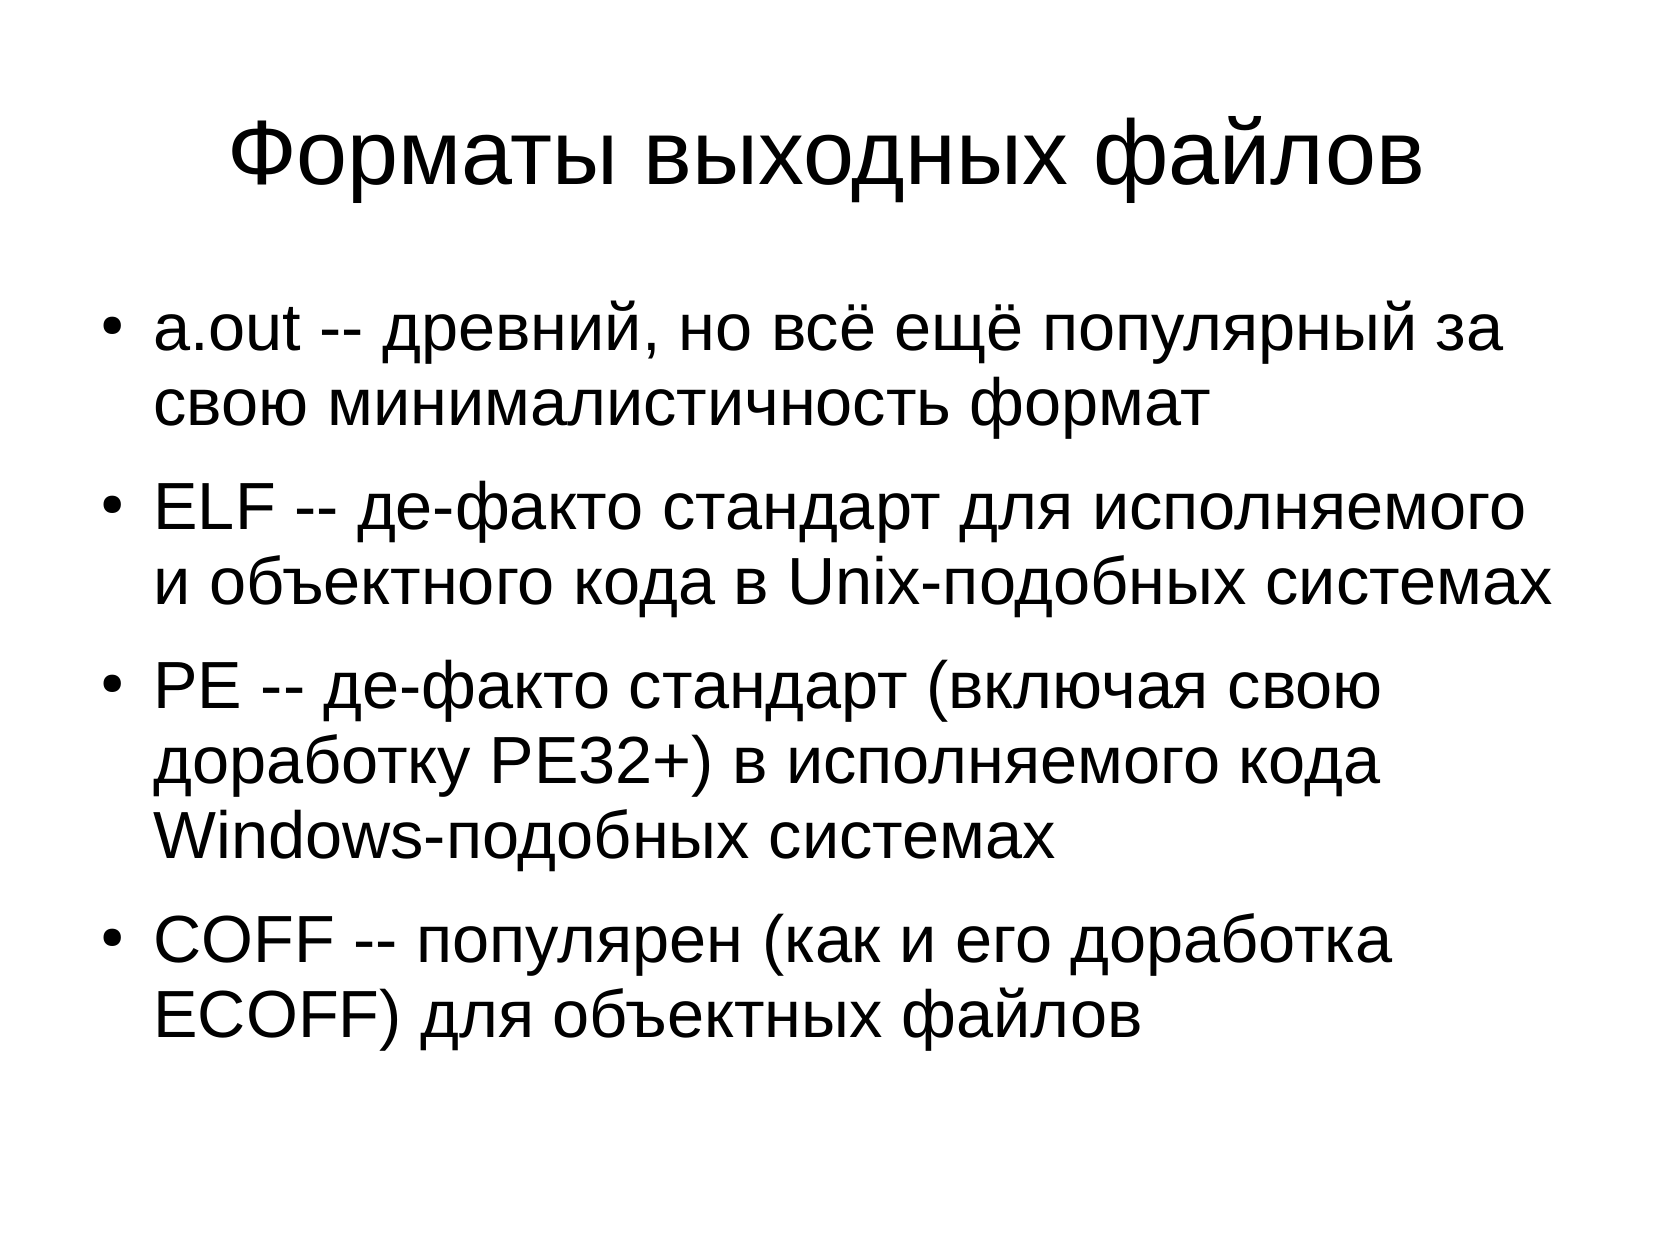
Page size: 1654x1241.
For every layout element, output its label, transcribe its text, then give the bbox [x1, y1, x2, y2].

list a.out -- древний, но всё ещё популярный за свою минималистичность формат ELF -- де-факто стандарт для исполняемого и объектного кода в Unix-подобных системах PE -- де-факто стандарт (включая свою доработку PE32+) в исполняемого кода Windows-подобных системах COFF -- популярен (как и его доработка ECOFF) для объектных файлов [82, 290, 1571, 1201]
title Форматы выходных файлов [82, 49, 1571, 257]
